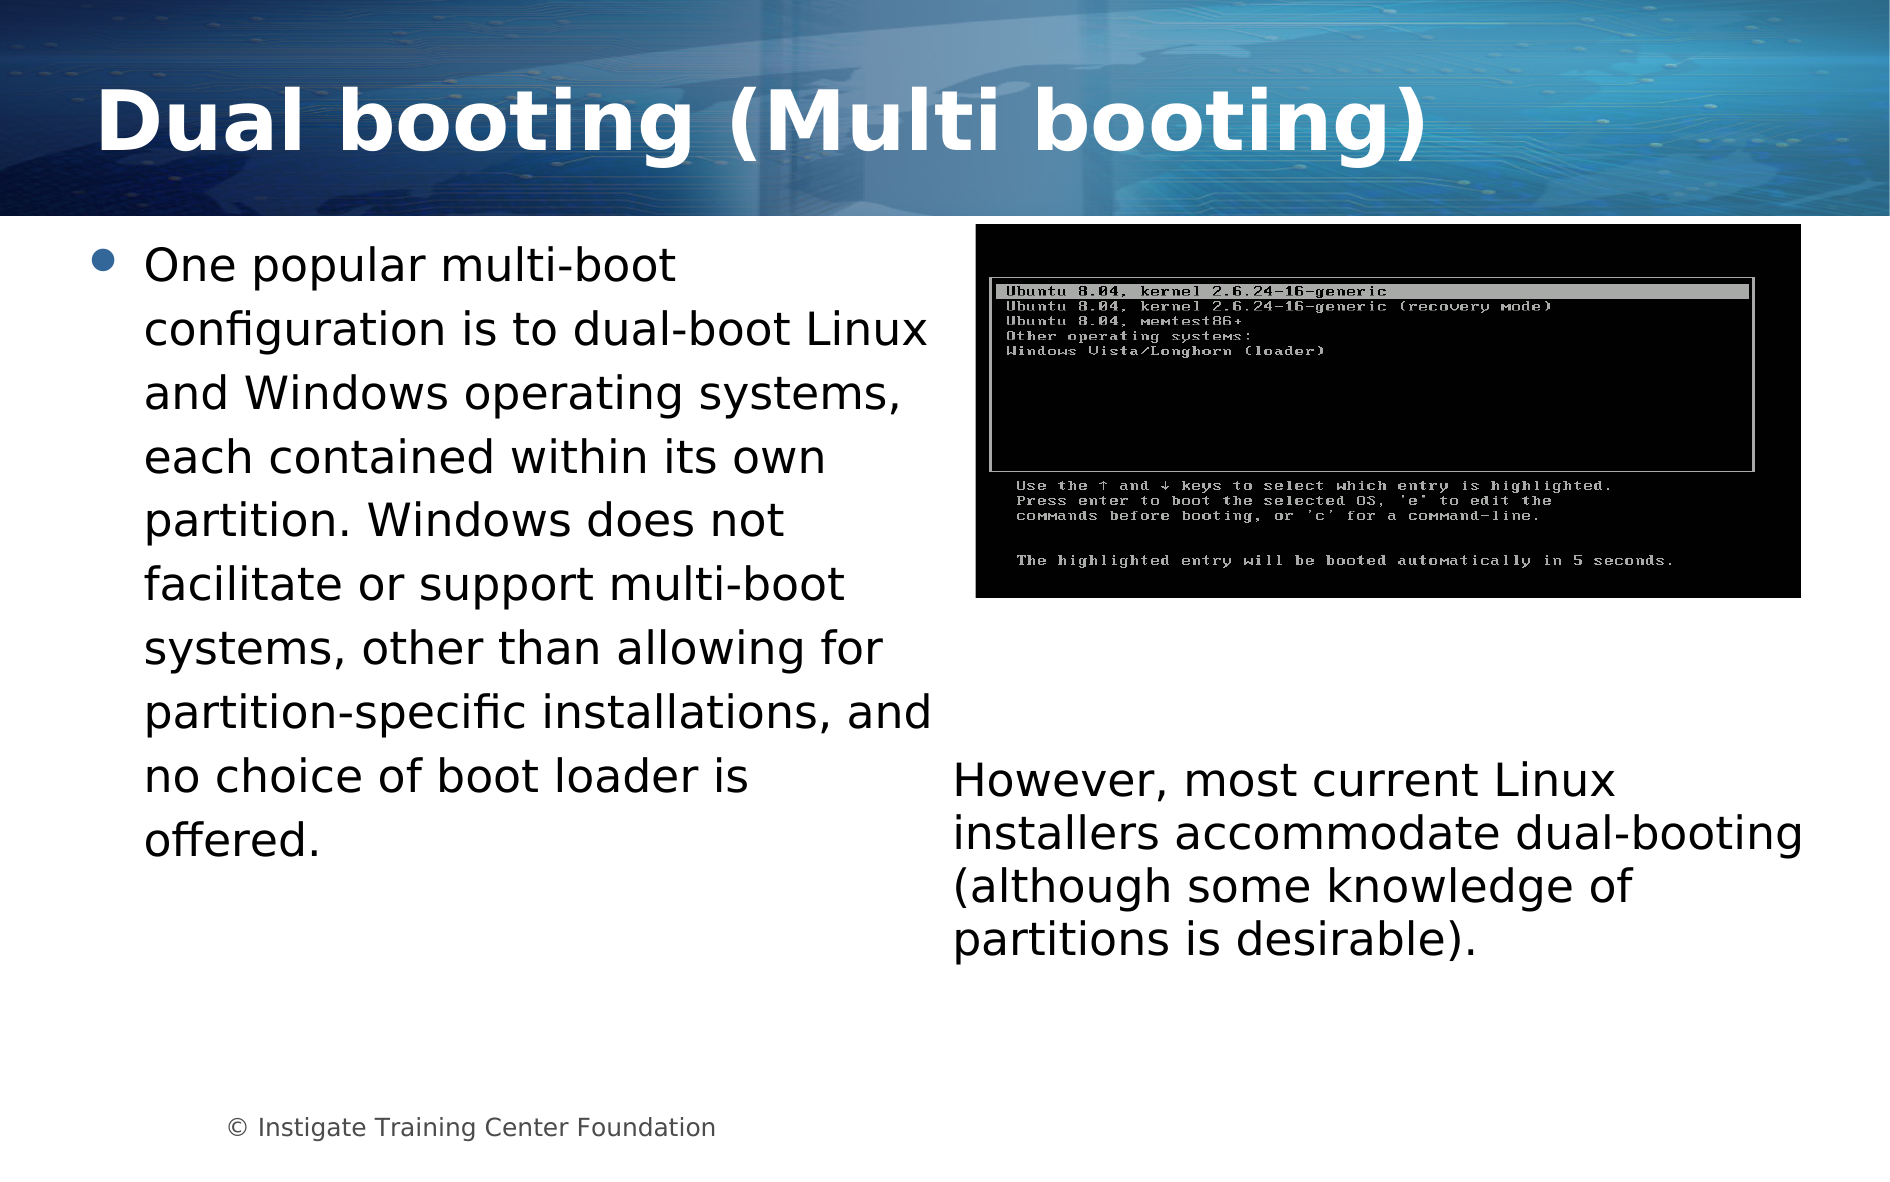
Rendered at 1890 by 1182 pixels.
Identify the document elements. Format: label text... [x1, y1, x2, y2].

list One popular multi-boot configuration is to dual-boot Linux and Windows operating systems, each contained within its own partition. Windows does not facilitate or support multi-boot systems, other than allowing for partition-specific installations, and no choice of boot loader is offered. [88, 228, 938, 976]
text_box However, most current Linux installers accommodate dual-booting (although some knowledge of partitions is desirable). [937, 746, 1836, 976]
picture [0, 0, 1890, 216]
title Dual booting (Multi booting) [94, 47, 1793, 217]
picture [975, 224, 1801, 598]
